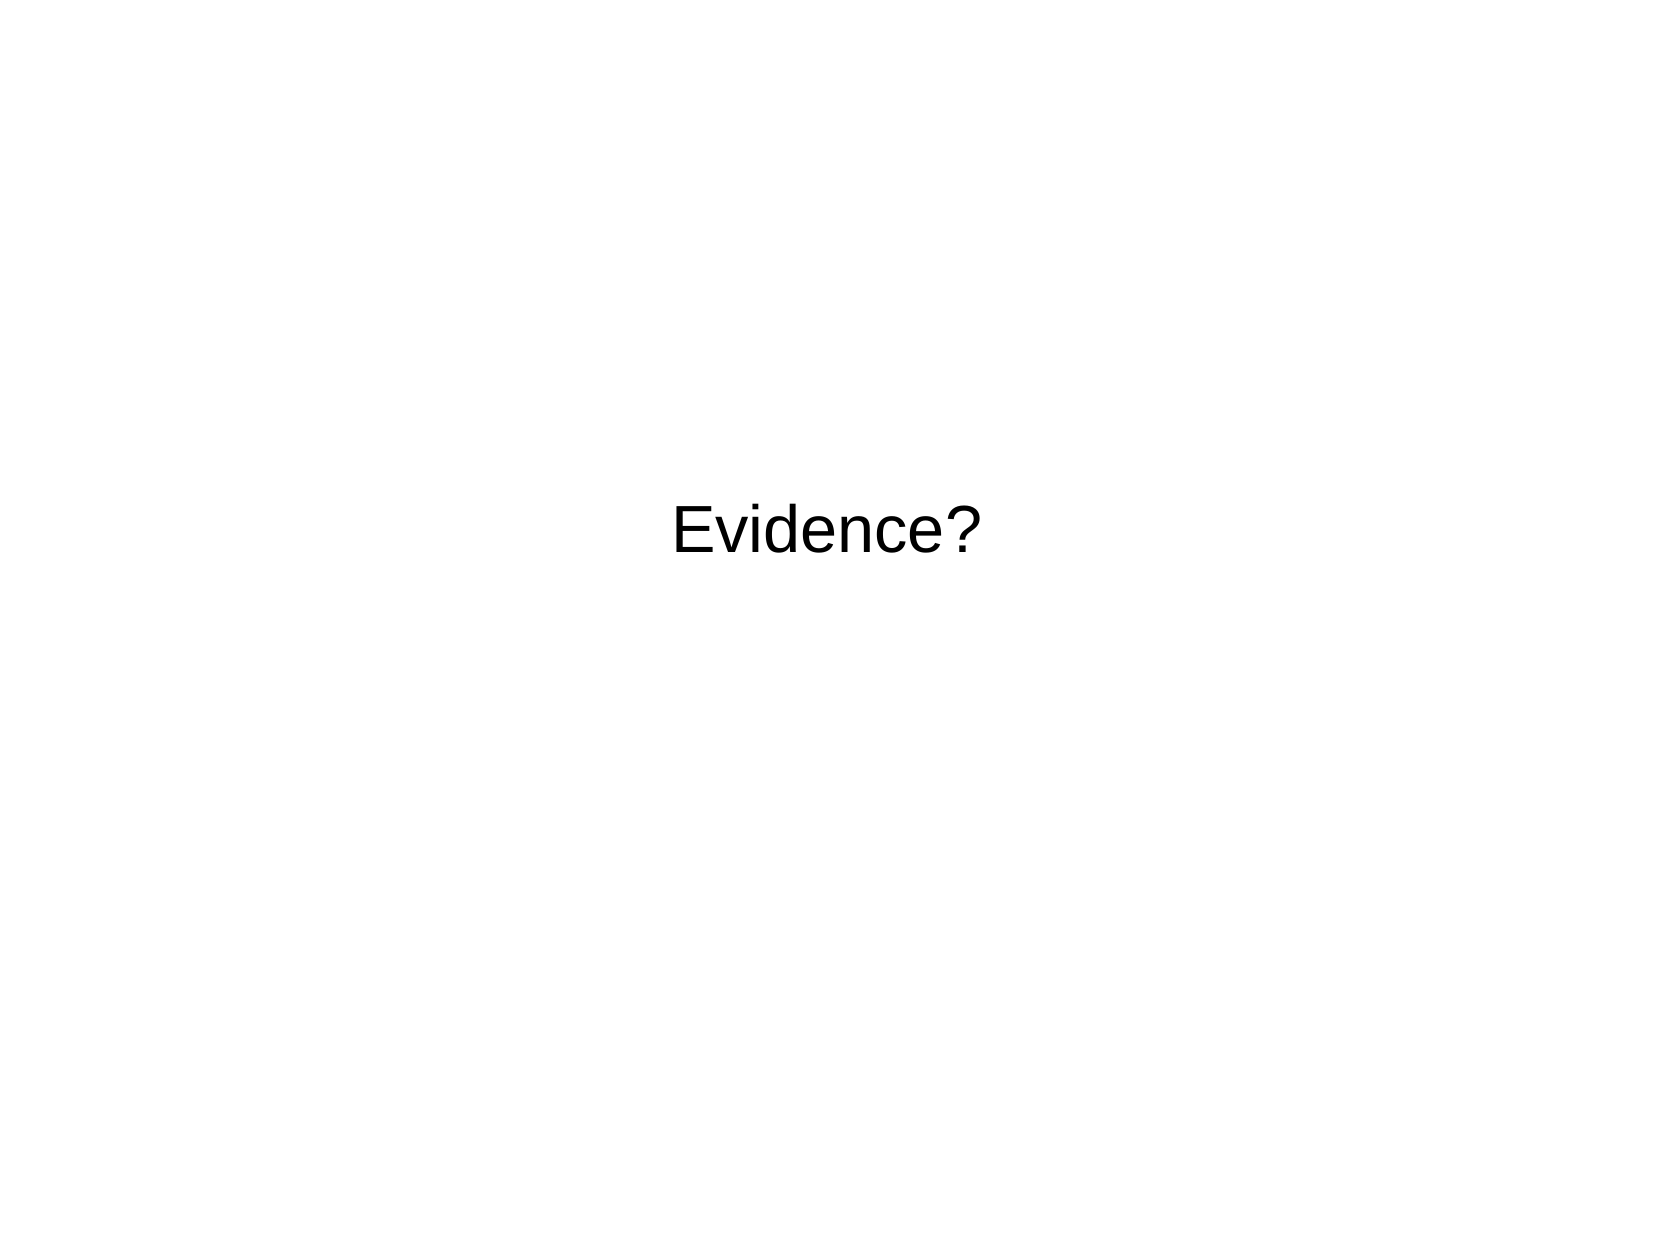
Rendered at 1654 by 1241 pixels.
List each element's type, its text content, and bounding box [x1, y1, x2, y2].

subtitle Evidence? [82, 49, 1571, 1010]
